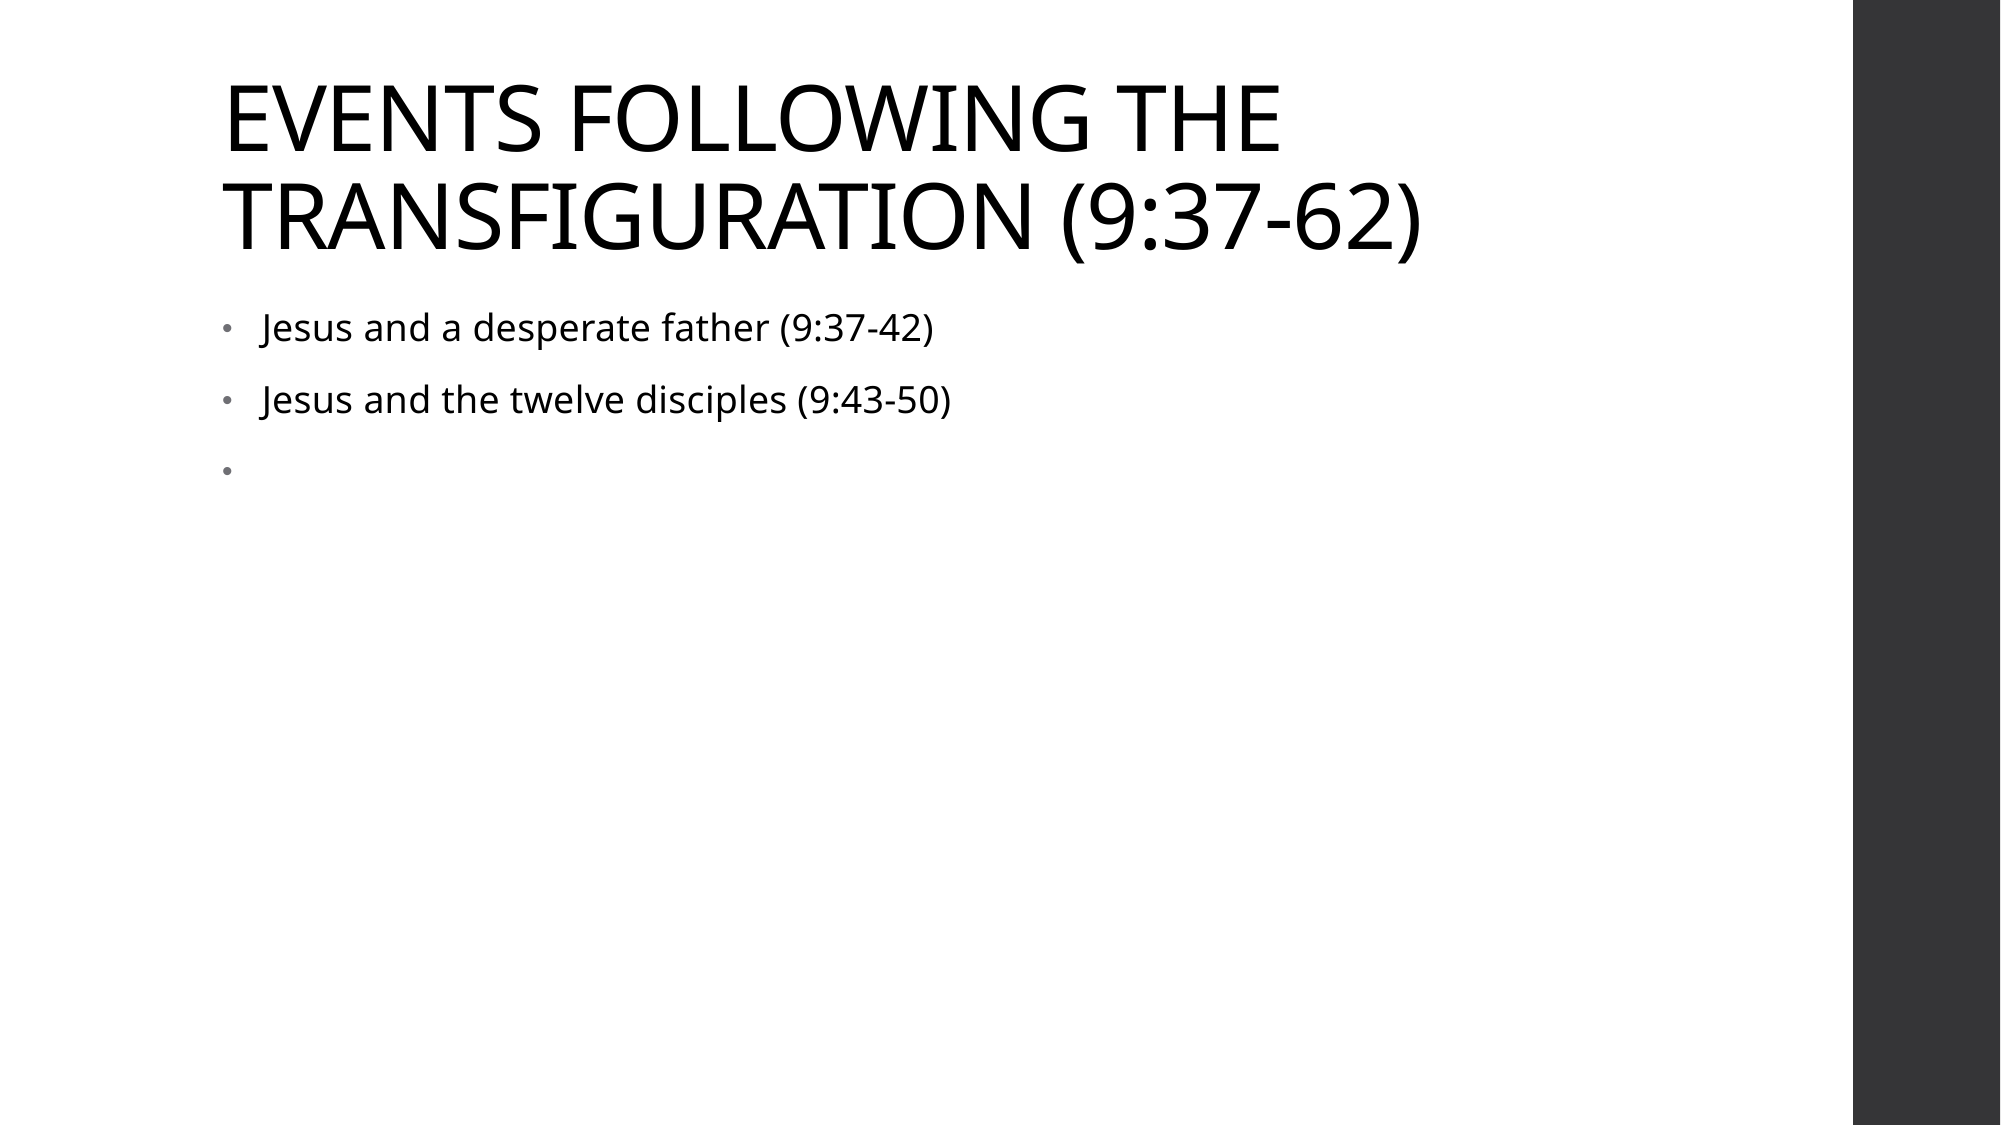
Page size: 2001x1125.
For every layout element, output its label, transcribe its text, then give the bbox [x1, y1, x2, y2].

list Jesus and a desperate father (9:37-42) Jesus and the twelve disciples (9:43-50) [206, 299, 1617, 1014]
title EVENTS FOLLOWING THE TRANSFIGURATION (9:37-62) [206, 60, 1797, 278]
